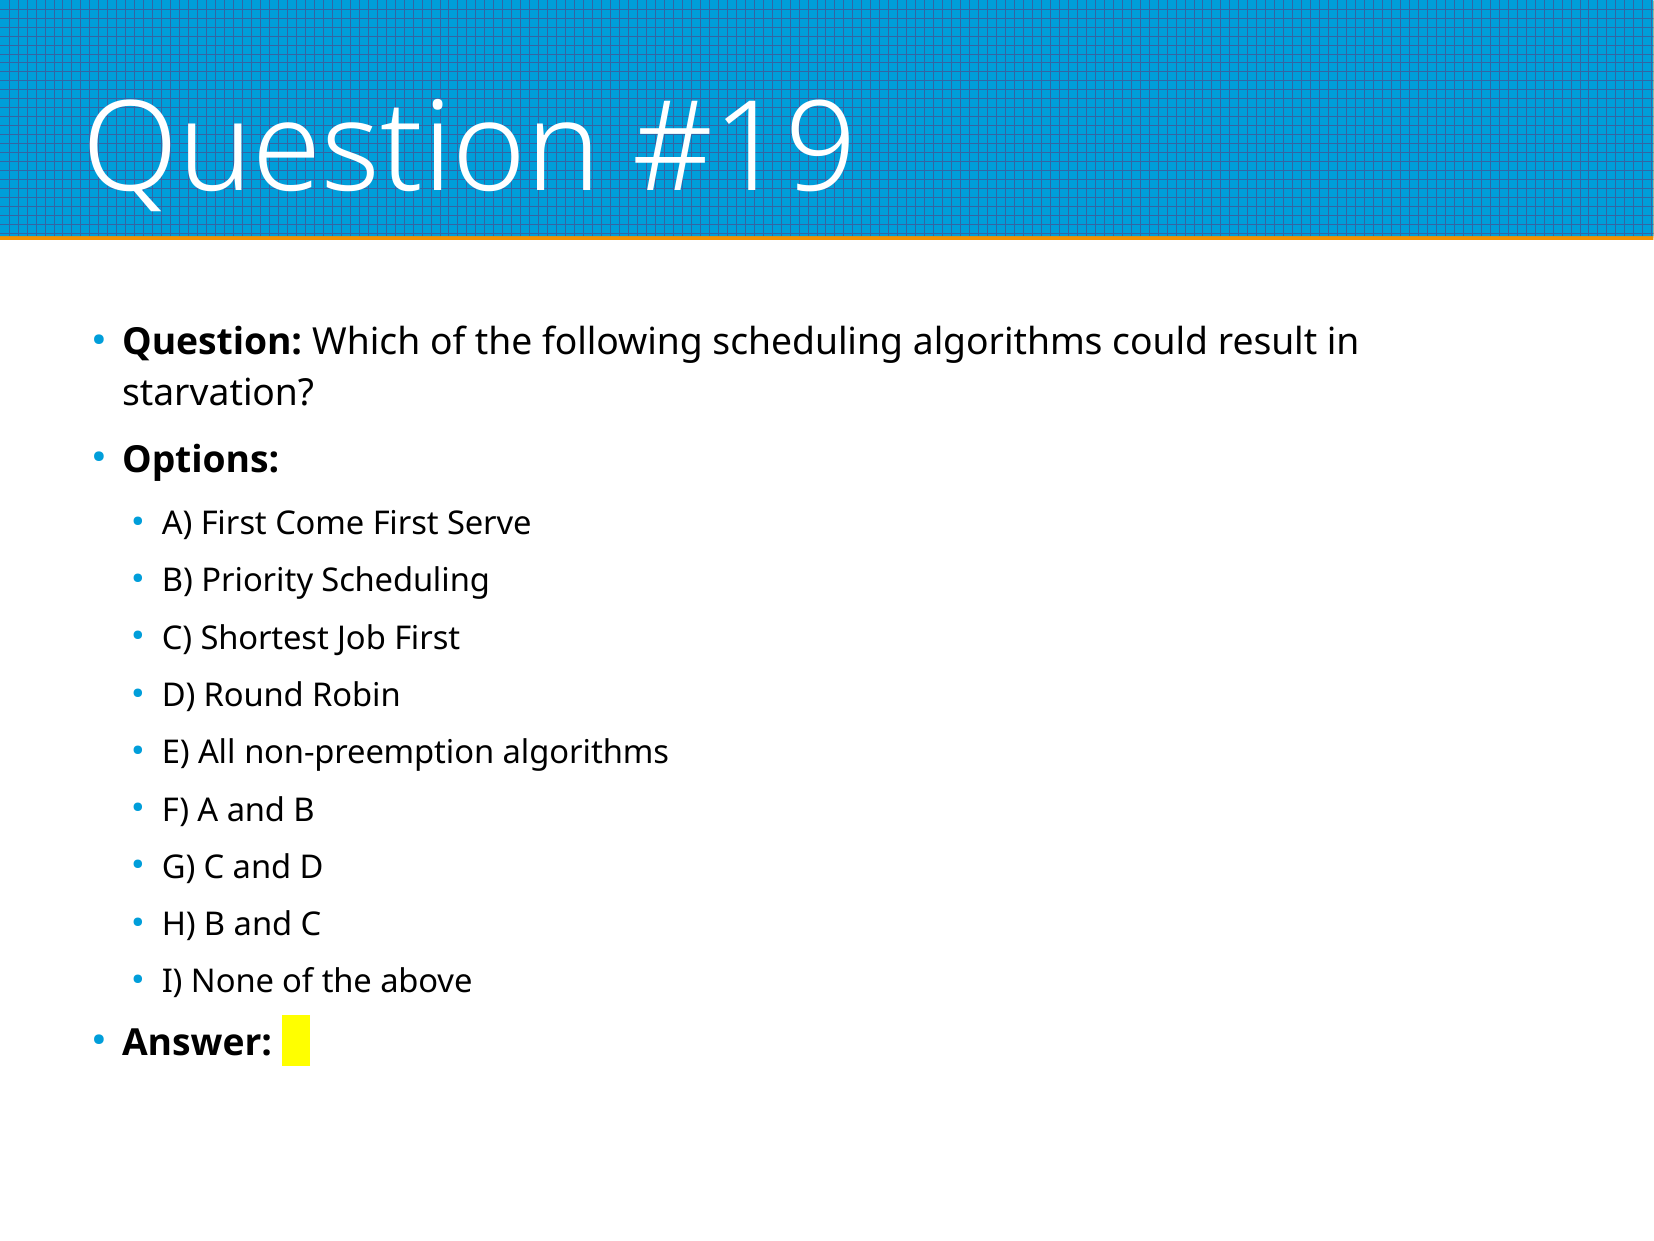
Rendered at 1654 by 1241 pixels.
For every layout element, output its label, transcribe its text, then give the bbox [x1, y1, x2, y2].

title Question #19 [82, 19, 1571, 227]
list Question: Which of the following scheduling algorithms could result in starvation? Options: A) First Come First Serve B) Priority Scheduling C) Shortest Job First D) Round Robin E) All non-preemption algorithms F) A and B G) C and D H) B and C I) None of the above Answer: H [82, 314, 1563, 1081]
